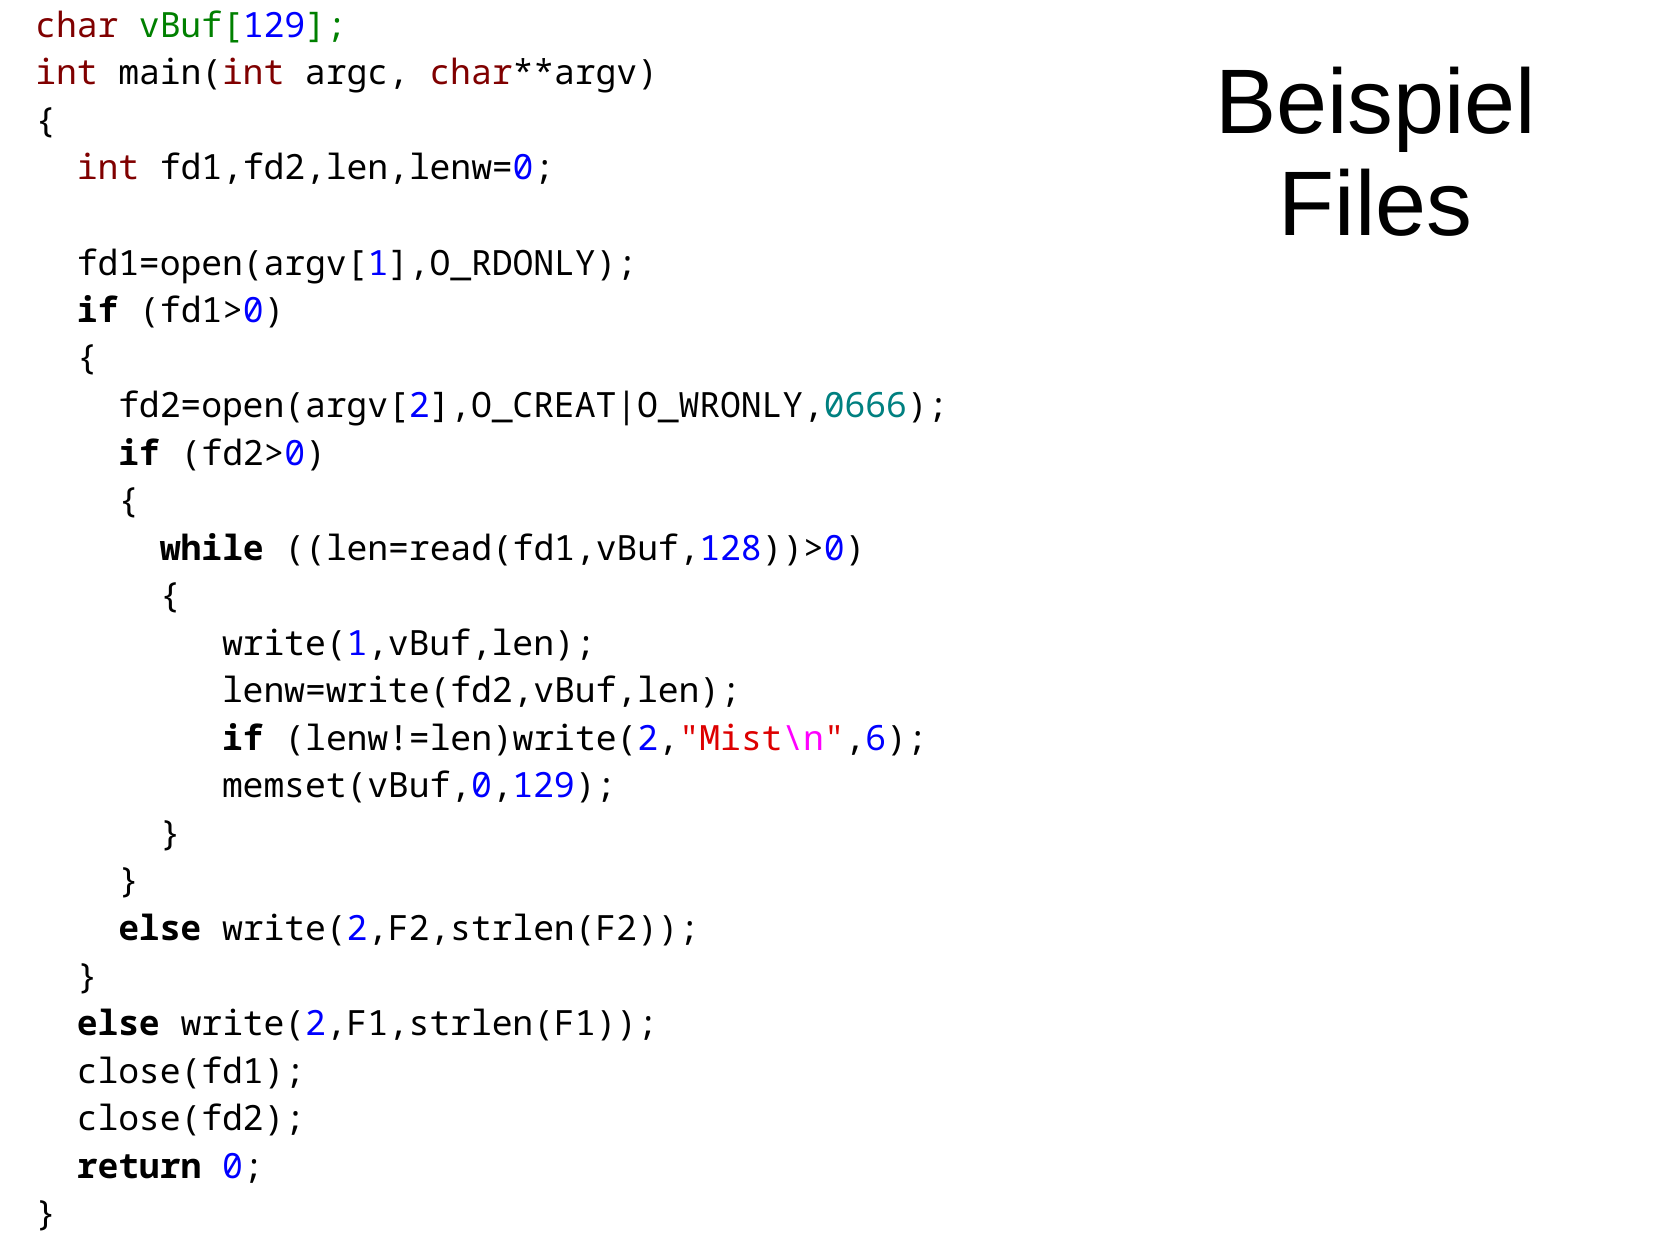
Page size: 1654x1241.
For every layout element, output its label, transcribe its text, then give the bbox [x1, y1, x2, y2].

list char vBuf[129]; int main(int argc, char**argv) { int fd1,fd2,len,lenw=0; fd1=open(argv[1],O_RDONLY); if (fd1>0) { fd2=open(argv[2],O_CREAT|O_WRONLY,0666); if (fd2>0) { while ((len=read(fd1,vBuf,128))>0) { write(1,vBuf,len); lenw=write(fd2,vBuf,len); if (lenw!=len)write(2,"Mist\n",6); memset(vBuf,0,129); } } else write(2,F2,strlen(F2)); } else write(2,F1,strlen(F1)); close(fd1); close(fd2); return 0; } [35, 0, 1571, 1241]
